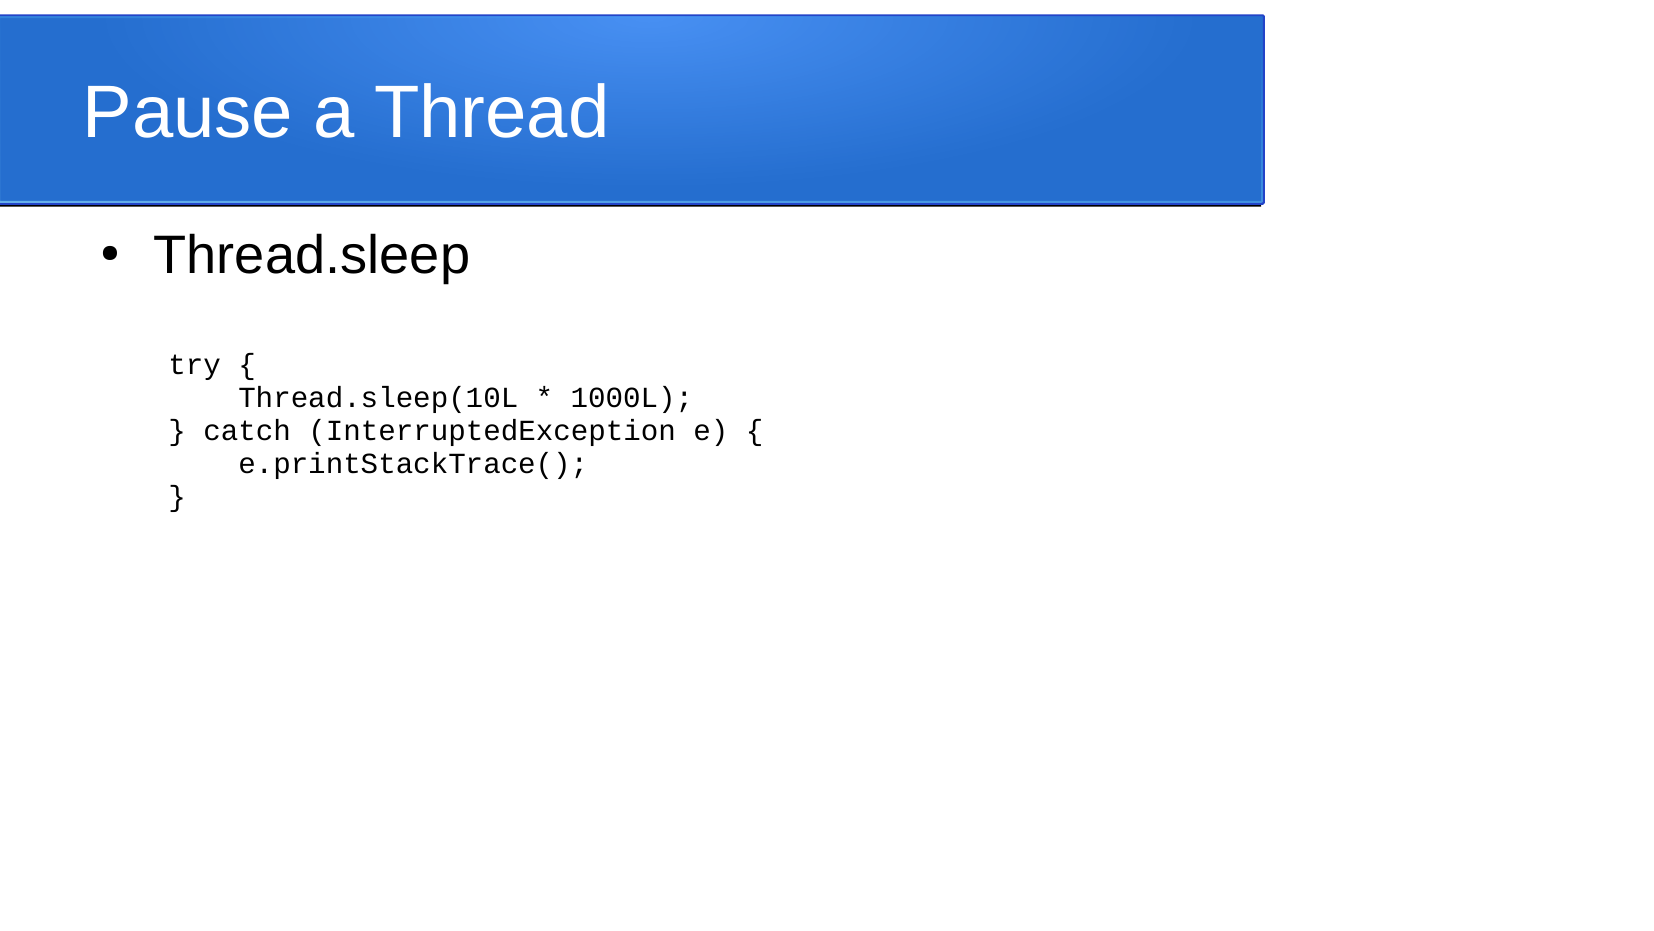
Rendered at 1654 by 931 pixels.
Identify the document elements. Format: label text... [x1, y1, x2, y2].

list Thread.sleep [82, 224, 1571, 764]
text_box try { Thread.sleep(10L * 1000L); } catch (InterruptedException e) { e.printStackTrace(); } [153, 342, 1005, 622]
title Pause a Thread [82, 35, 1235, 189]
